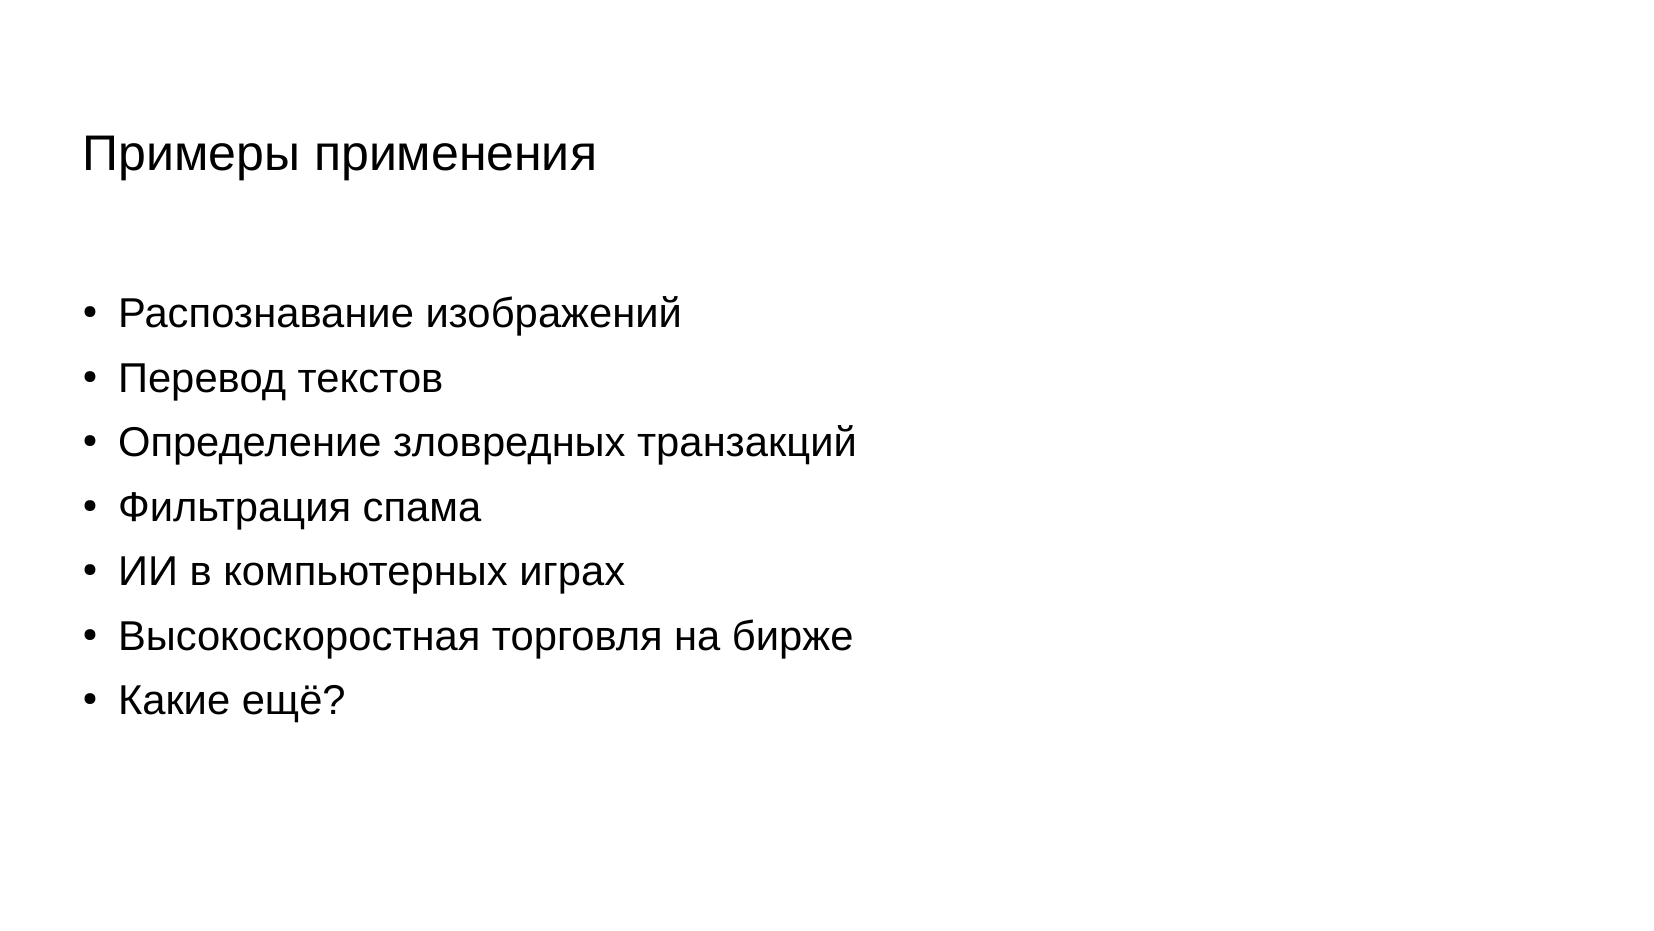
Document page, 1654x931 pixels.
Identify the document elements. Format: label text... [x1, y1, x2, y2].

title Примеры применения [82, 49, 1571, 257]
list Распознавание изображений Перевод текстов Определение зловредных транзакций Фильтрация спама ИИ в компьютерных играх Высокоскоростная торговля на бирже Какие ещё? [82, 290, 1571, 856]
